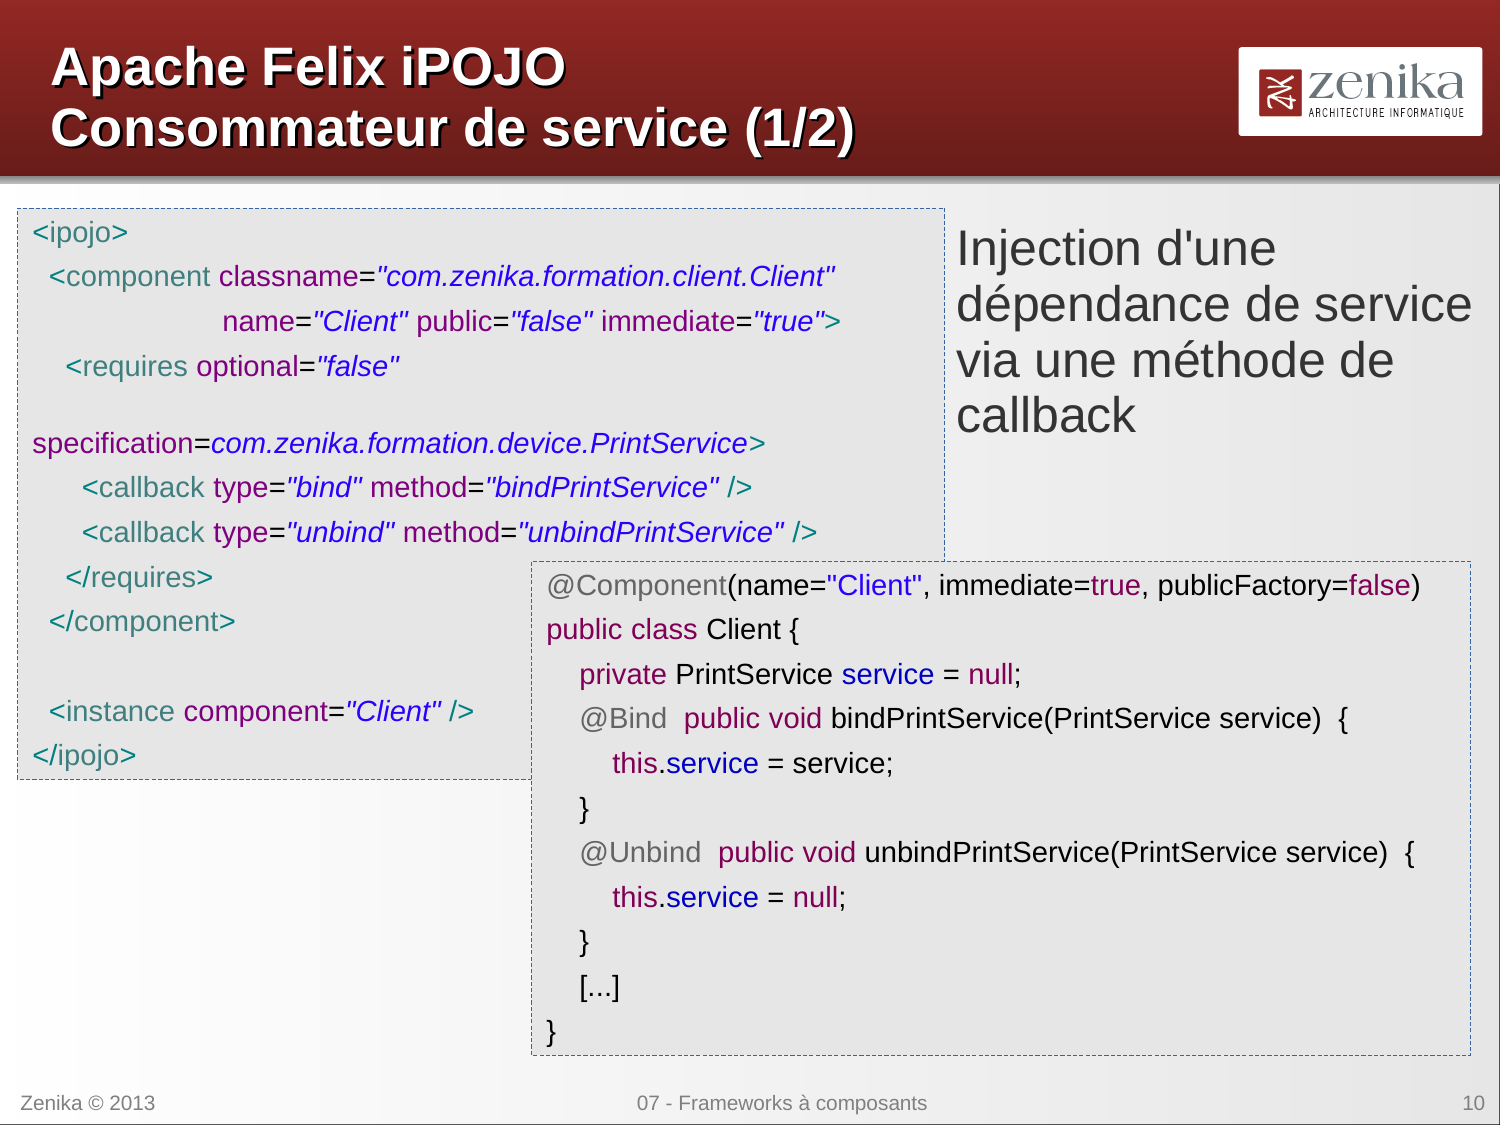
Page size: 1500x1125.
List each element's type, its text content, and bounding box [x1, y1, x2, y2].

picture [1257, 58, 1464, 125]
list <ipojo> <component classname="com.zenika.formation.client.Client" name="Client" public="false" immediate="true"> <requires optional="false" specification=com.zenika.formation.device.PrintService> <callback type="bind" method="bindPrintService" /> <callback type="unbind" method="unbindPrintService" /> </requires> </component> <instance component="Client" /> </ipojo> [17, 208, 945, 747]
list Injection d'une dépendance de service via une méthode de callback [945, 220, 1489, 526]
list @Component(name="Client", immediate=true, publicFactory=false) public class Client { private PrintService service = null; @Bind public void bindPrintService(PrintService service) { this.service = service; } @Unbind public void unbindPrintService(PrintService service) { this.service = null; } [...] } [531, 561, 1471, 1056]
title Apache Felix iPOJO Consommateur de service (1/2) [50, 22, 1206, 172]
